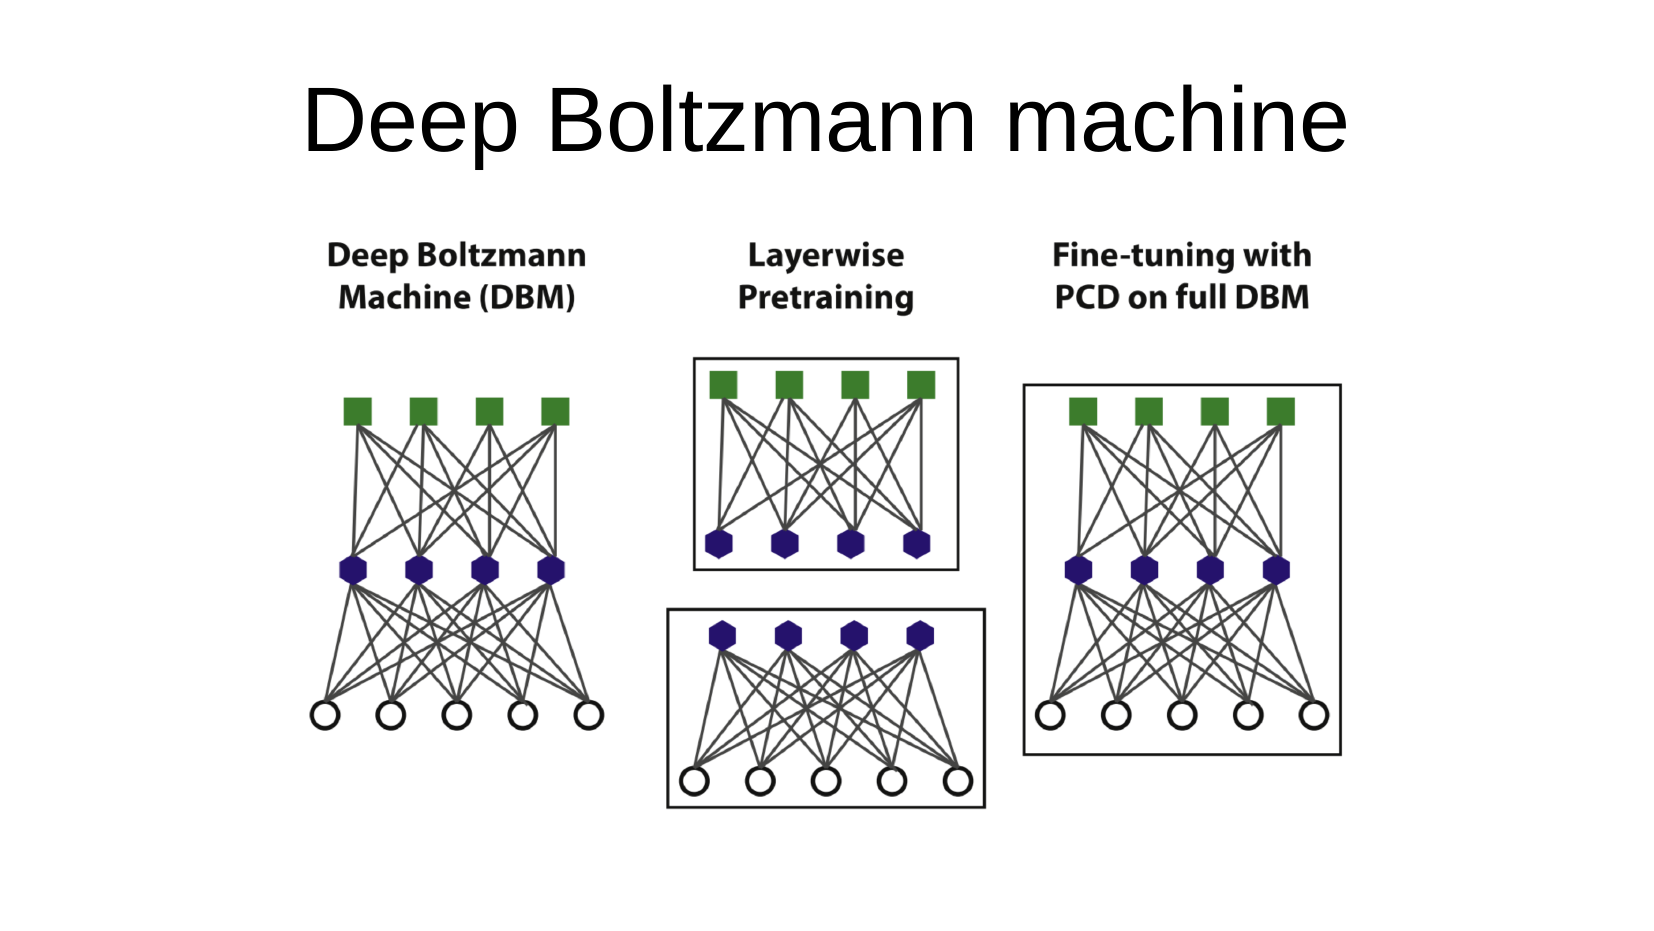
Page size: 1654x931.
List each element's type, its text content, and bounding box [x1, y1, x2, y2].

title Deep Boltzmann machine [82, 37, 1571, 193]
picture [295, 217, 1359, 825]
